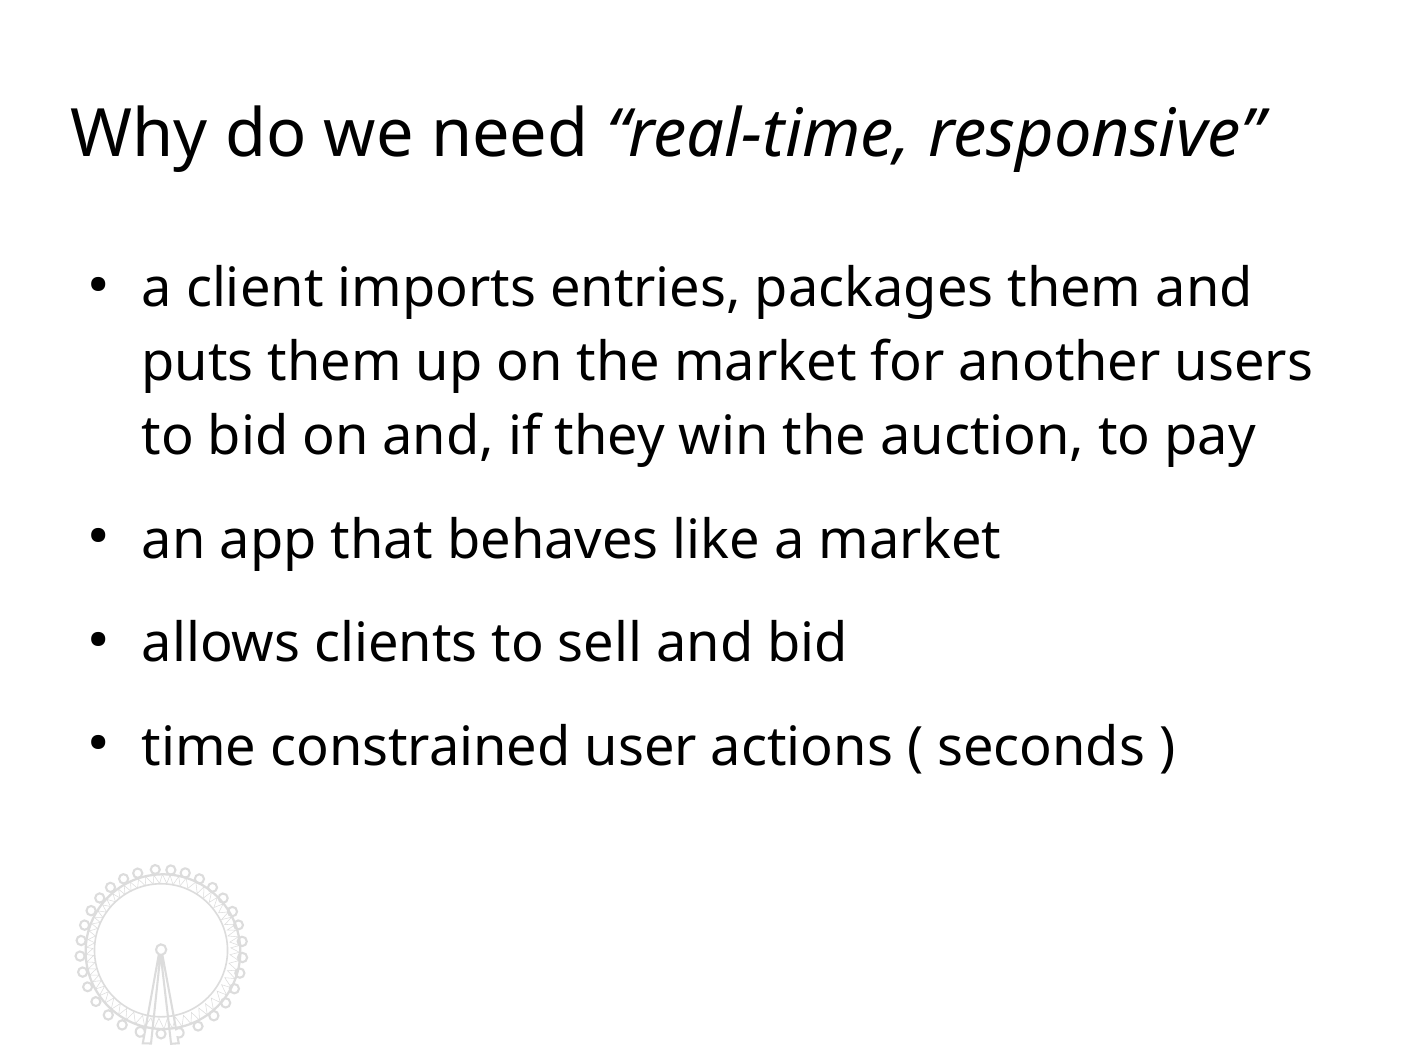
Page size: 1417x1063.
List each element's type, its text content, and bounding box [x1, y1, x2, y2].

title Why do we need “real-time, responsive” [70, 42, 1346, 220]
list a client imports entries, packages them and puts them up on the market for another users to bid on and, if they win the auction, to pay an app that behaves like a market allows clients to sell and bid time constrained user actions ( seconds ) [70, 248, 1318, 865]
